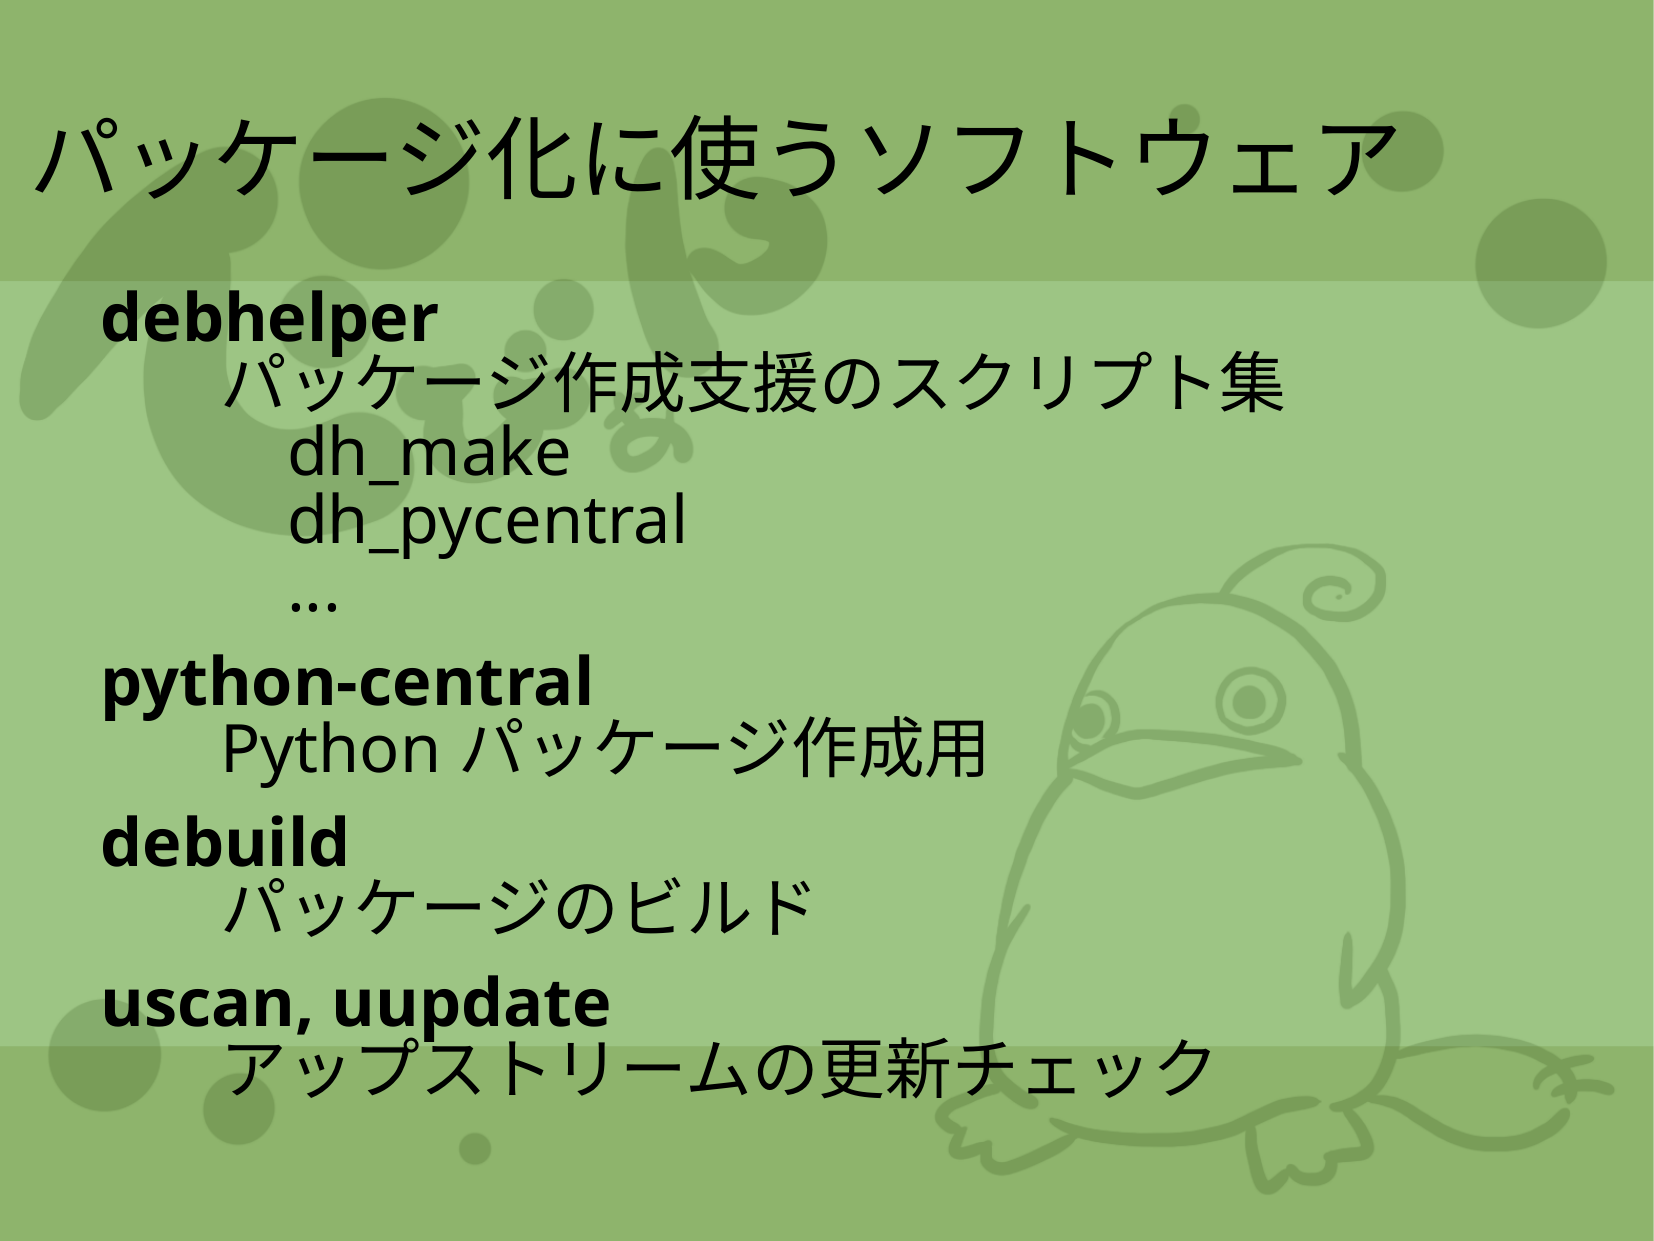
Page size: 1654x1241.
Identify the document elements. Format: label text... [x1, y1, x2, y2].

list debhelper パッケージ作成支援のスクリプト集 dh_make dh_pycentral ... python-central Python パッケージ作成用 debuild パッケージのビルド uscan, uupdate アップストリームの更新チェック [82, 290, 1571, 1135]
title パッケージ化に使うソフトウェア [29, 56, 1625, 250]
picture [0, 0, 1654, 1241]
